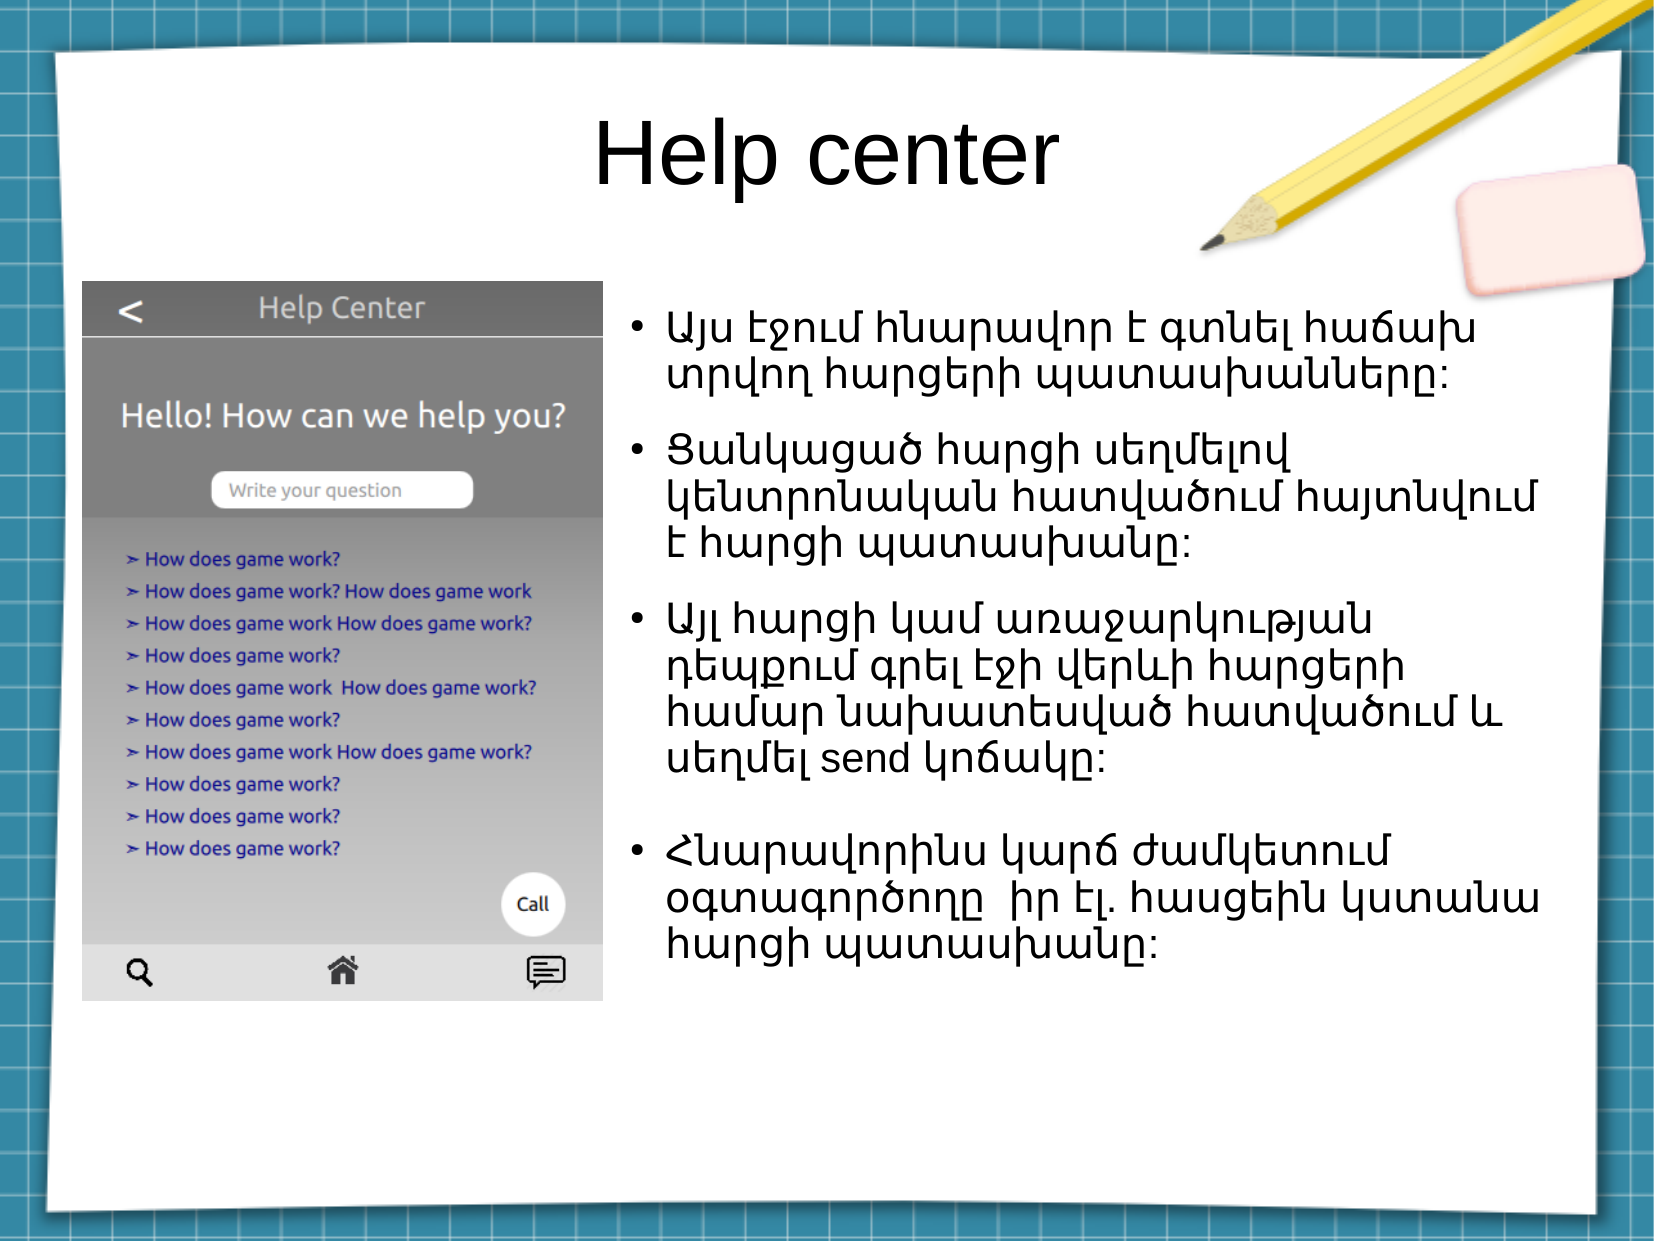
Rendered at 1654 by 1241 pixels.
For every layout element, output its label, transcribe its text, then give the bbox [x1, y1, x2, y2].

title Help center [82, 49, 1571, 257]
picture [0, 0, 1654, 1241]
text_box Այս էջում հնարավոր է գտնել հաճախ տրվող հարցերի պատասխանները: Ցանկացած հարցի սեղմելով կենտրոնական հատվածում հայտնվում է հարցի պատասխանը: Այլ հարցի կամ առաջարկության դեպքում գրել էջի վերևի հարցերի համար նախատեսված հատվածում և սեղմել send կոճակը: Հնարավորինս կարճ ժամկետում օգտագործողը իր էլ. հասցեին կստանա հարցի պատասխանը: [615, 296, 1576, 976]
